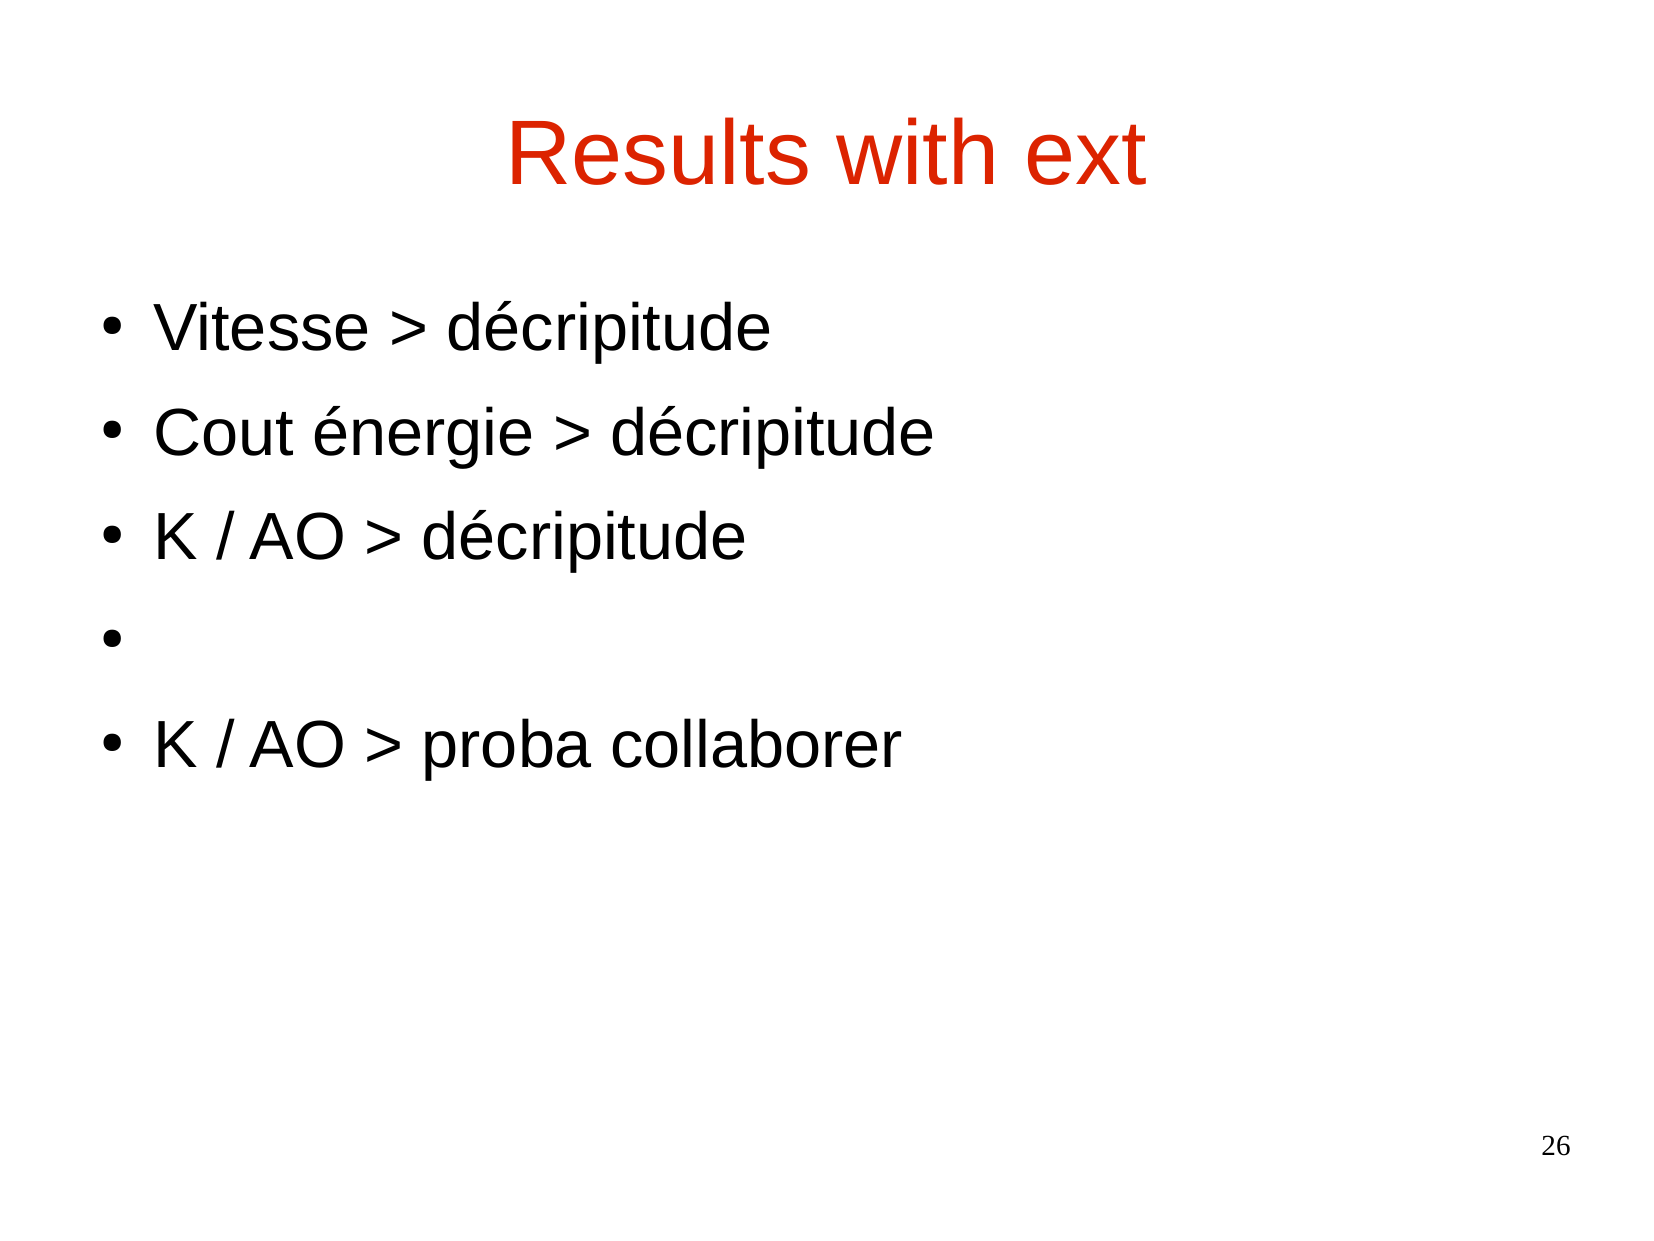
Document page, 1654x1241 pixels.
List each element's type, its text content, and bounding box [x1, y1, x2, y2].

title Results with ext [82, 49, 1571, 257]
list Vitesse > décripitude Cout énergie > décripitude K / AO > décripitude K / AO > proba collaborer [82, 290, 1538, 1010]
